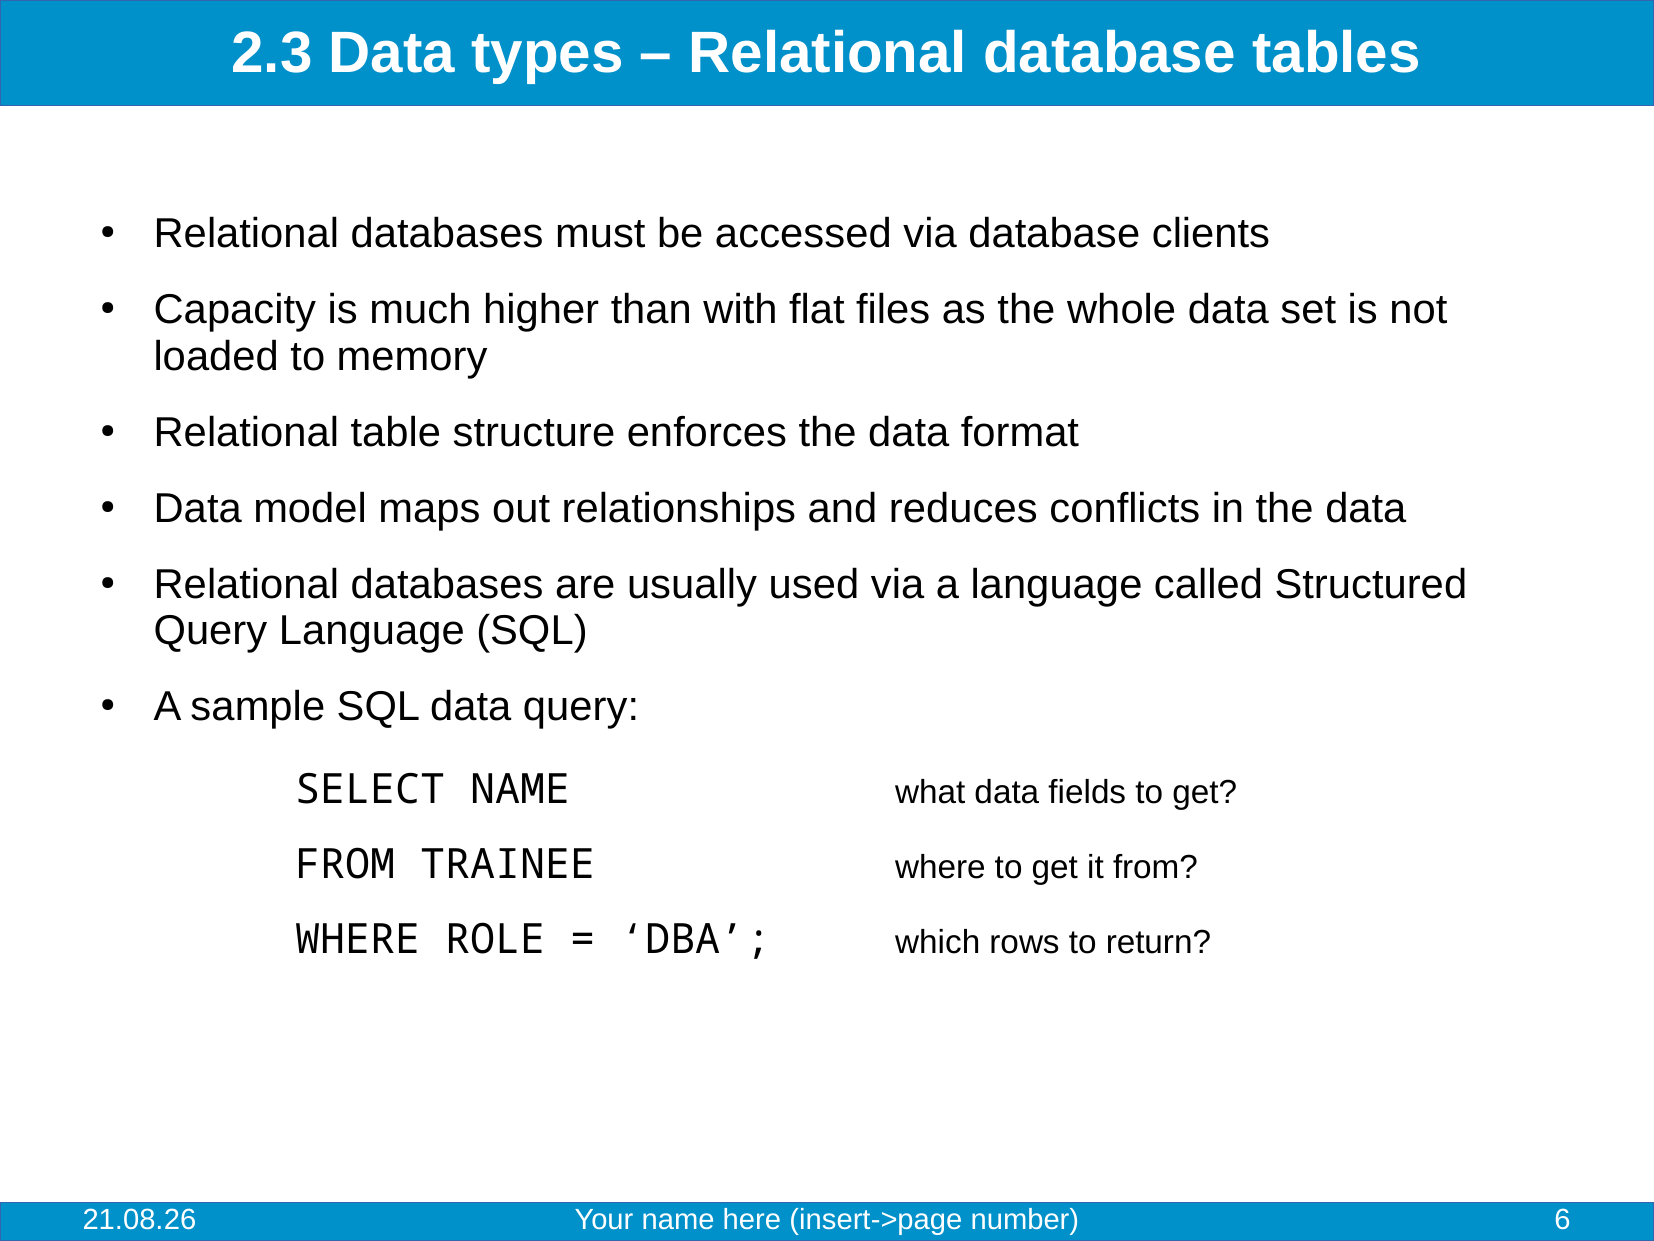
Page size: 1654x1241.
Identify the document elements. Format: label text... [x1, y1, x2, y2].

title 2.3 Data types – Relational database tables [0, 0, 1654, 106]
list Relational databases must be accessed via database clients Capacity is much higher than with flat files as the whole data set is not loaded to memory Relational table structure enforces the data format Data model maps out relationships and reduces conflicts in the data Relational databases are usually used via a language called Structured Query Language (SQL) A sample SQL data query: SELECT NAME what data fields to get? FROM TRAINEE where to get it from? WHERE ROLE = ‘DBA’; which rows to return? [82, 210, 1571, 1021]
